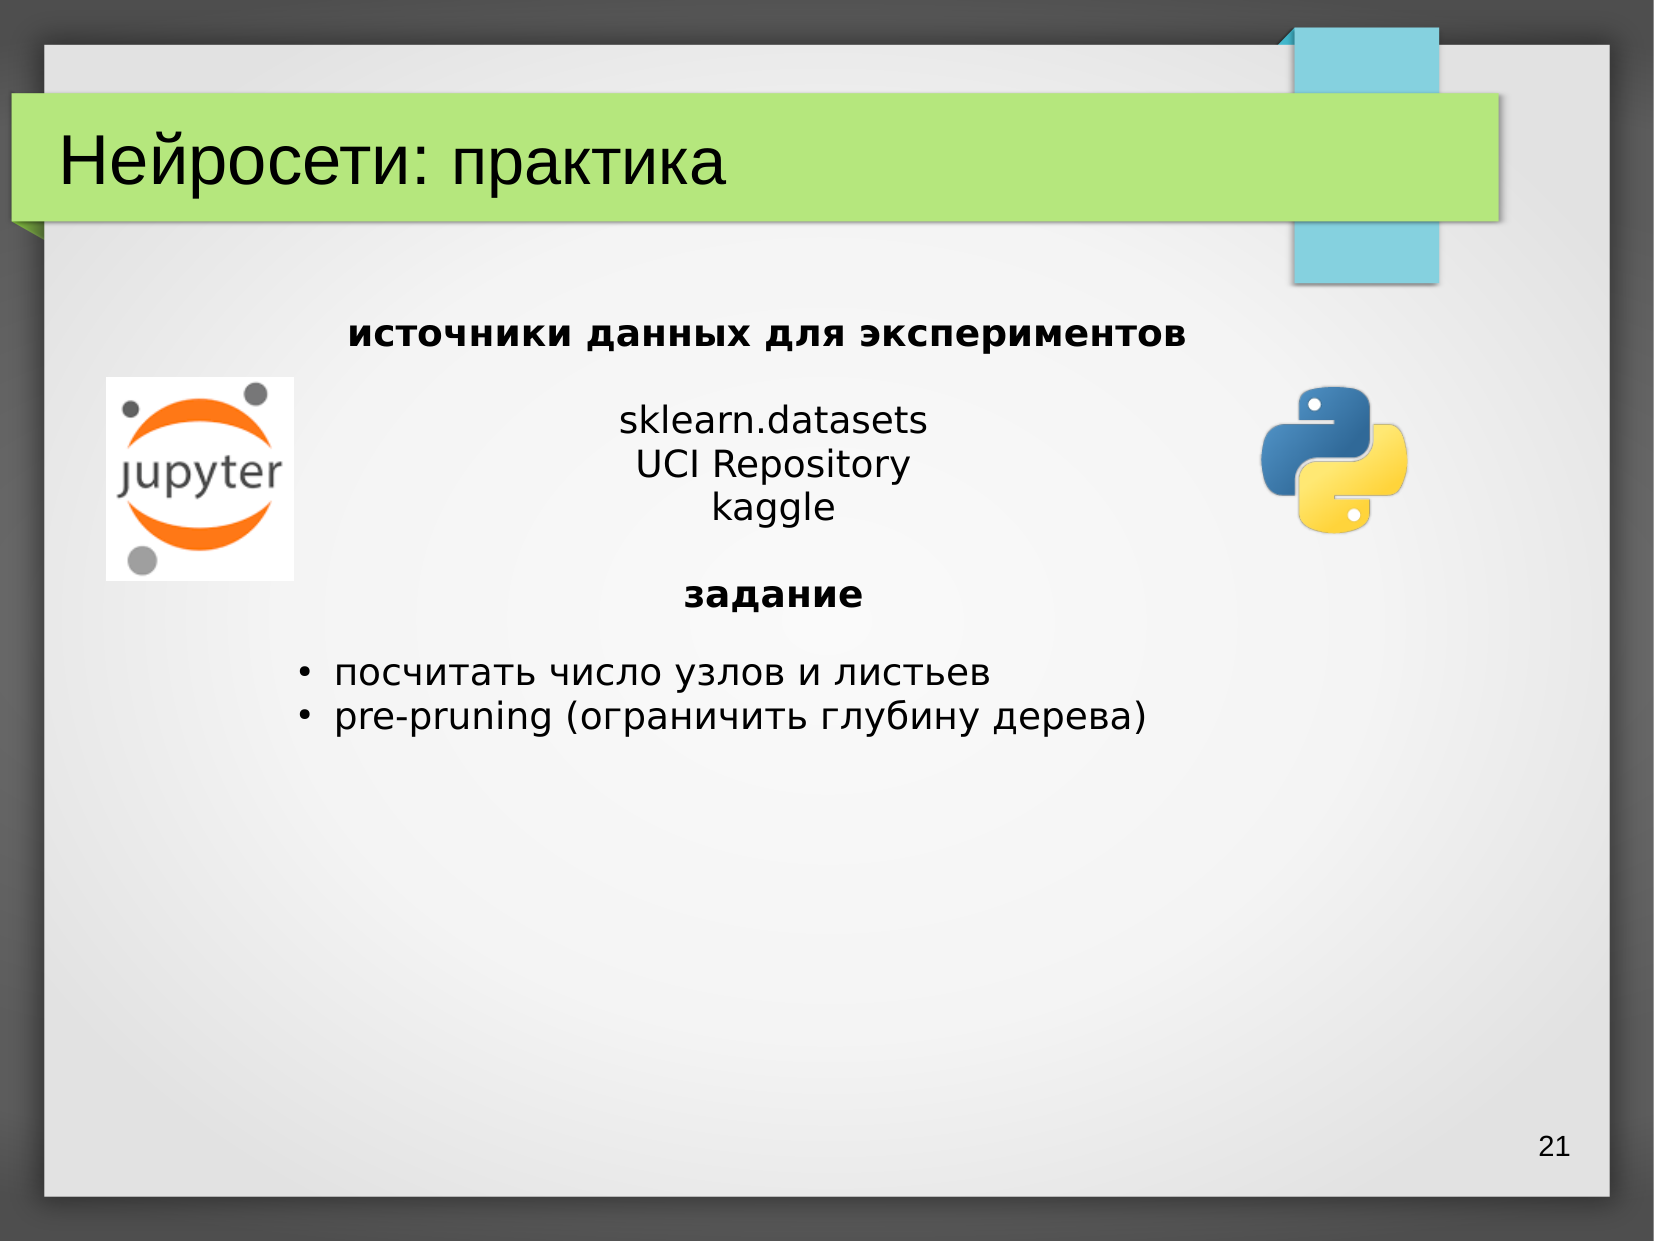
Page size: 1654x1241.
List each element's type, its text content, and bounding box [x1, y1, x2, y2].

title Нейросети: практика [59, 108, 1288, 212]
picture [0, 0, 1654, 1241]
text_box источники данных для экспериментов sklearn.datasets UCI Repository kaggle задание посчитать число узлов и листьев pre-pruning (ограничить глубину дерева) [283, 304, 1264, 1016]
